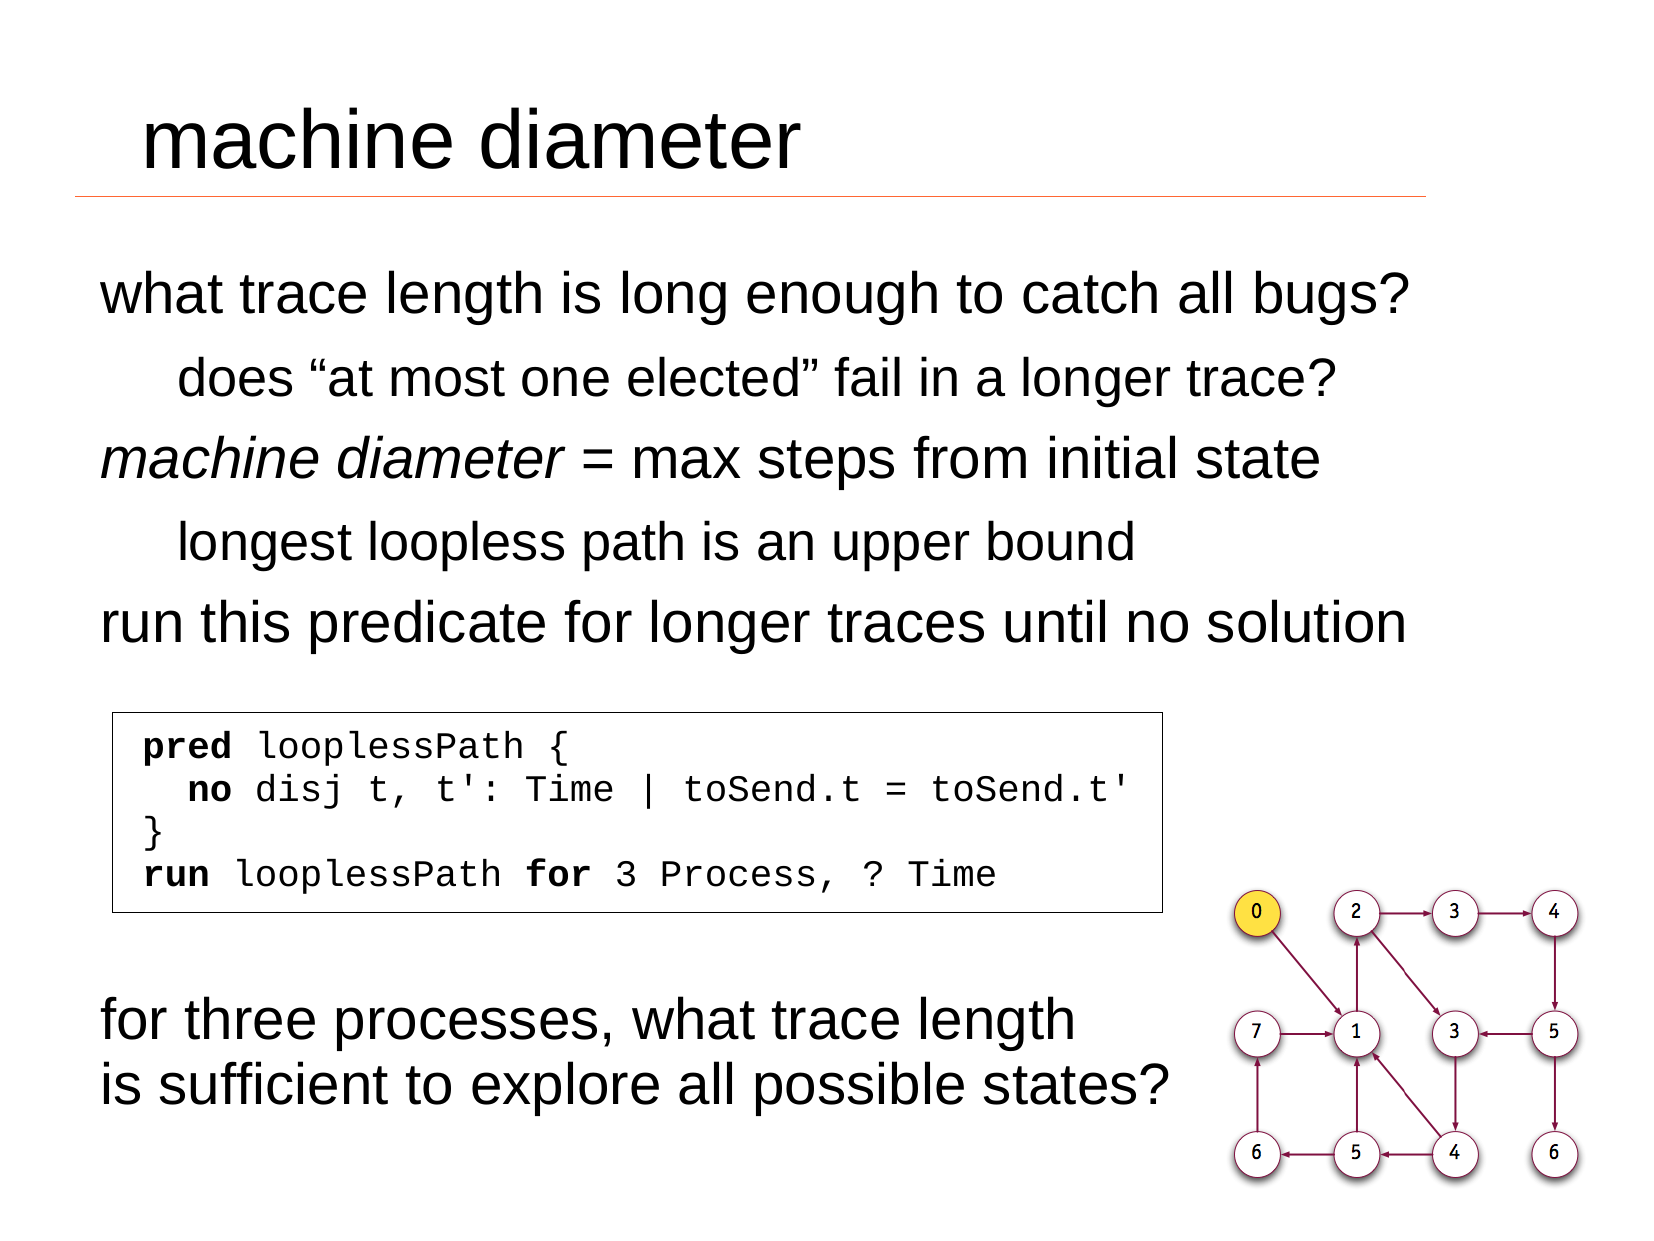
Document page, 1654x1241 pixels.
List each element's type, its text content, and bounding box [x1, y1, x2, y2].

list what trace length is long enough to catch all bugs? does “at most one elected” fail in a longer trace? machine diameter = max steps from initial state longest loopless path is an upper bound run this predicate for longer traces until no solution for three processes, what trace length is sufficient to explore all possible states? [82, 261, 1571, 1194]
title machine diameter [141, 86, 1604, 193]
text_box pred looplessPath { no disj t, t': Time | toSend.t = toSend.t' } run looplessPath for 3 Process, ? Time [112, 712, 1163, 906]
picture [1217, 881, 1593, 1195]
